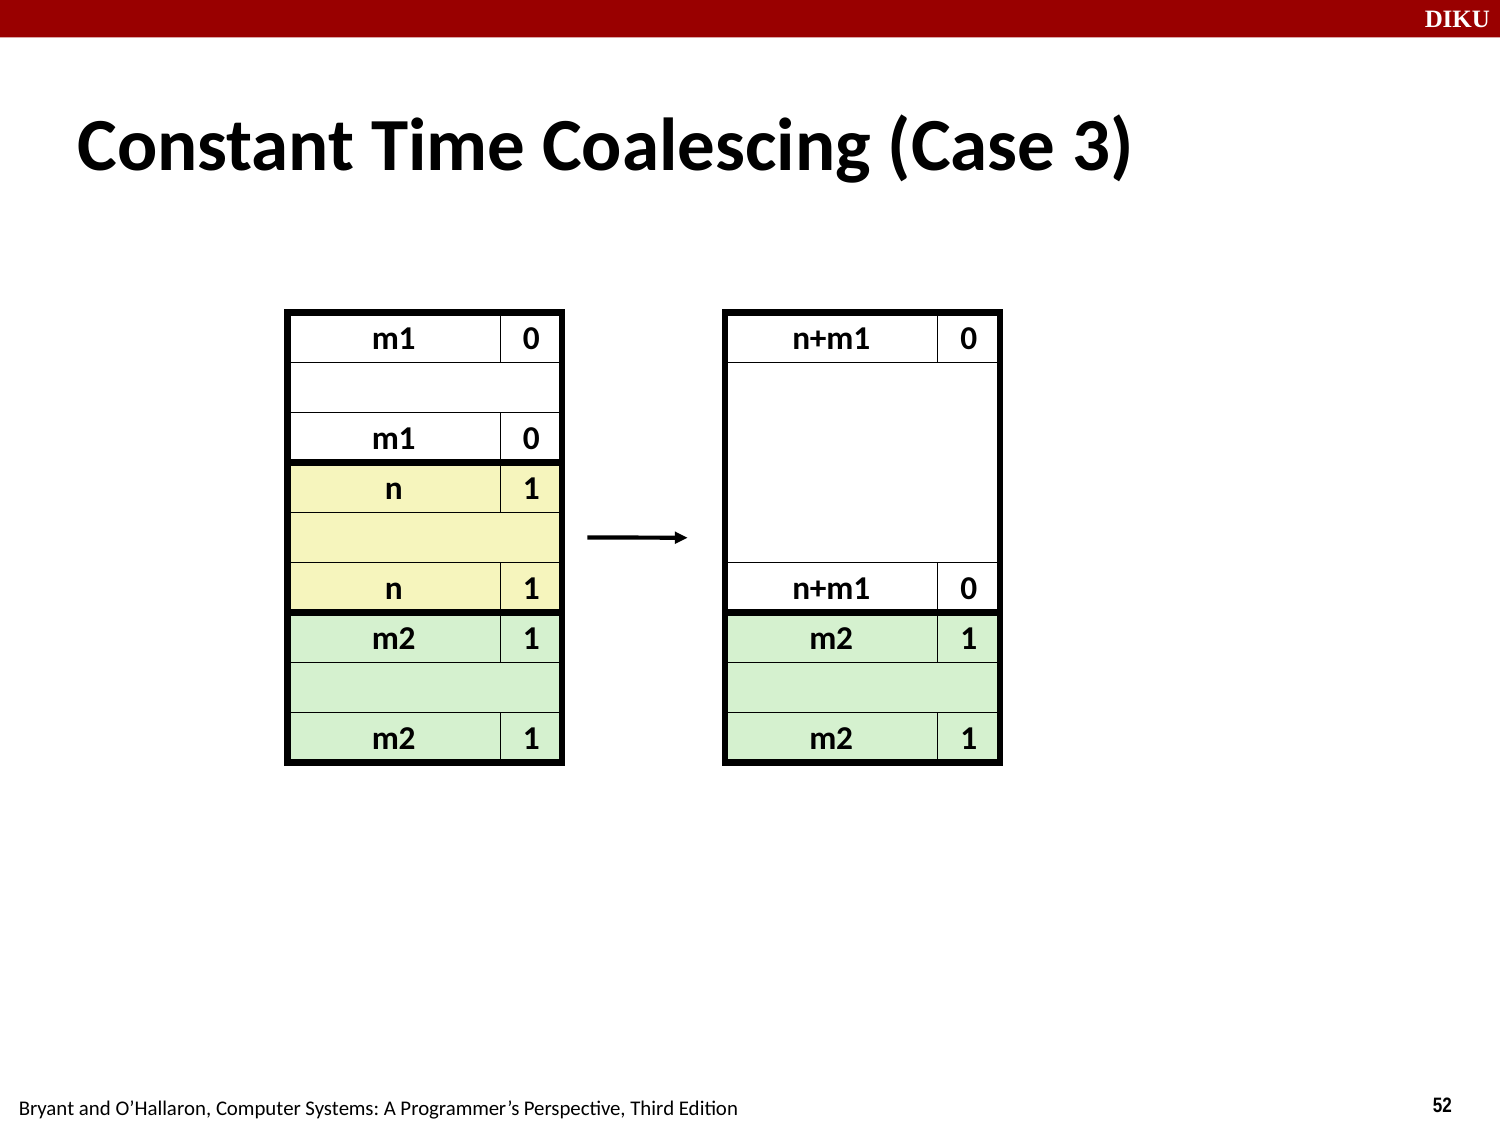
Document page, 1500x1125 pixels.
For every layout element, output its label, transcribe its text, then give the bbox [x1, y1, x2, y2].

text_box [291, 362, 559, 412]
text_box m2 [728, 616, 937, 662]
text_box 1 [937, 712, 997, 759]
text_box m1 [291, 412, 500, 459]
text_box [291, 662, 559, 712]
text_box n+m1 [728, 562, 937, 609]
text_box n [291, 562, 500, 609]
text_box Constant Time Coalescing (Case 3) [62, 93, 1438, 188]
text_box m2 [291, 616, 500, 662]
text_box n [291, 466, 500, 512]
text_box 1 [500, 616, 559, 662]
text_box 1 [937, 616, 997, 662]
text_box m1 [291, 316, 500, 362]
text_box 0 [500, 412, 559, 459]
text_box [291, 512, 559, 562]
text_box n+m1 [728, 316, 937, 362]
text_box m2 [728, 712, 937, 759]
text_box [728, 362, 997, 562]
text_box 1 [500, 712, 559, 759]
text_box m2 [291, 712, 500, 759]
text_box 1 [500, 466, 559, 512]
text_box 0 [500, 316, 559, 362]
text_box 0 [937, 316, 997, 362]
text_box 0 [937, 562, 997, 609]
text_box [728, 662, 997, 712]
text_box 1 [500, 562, 559, 609]
